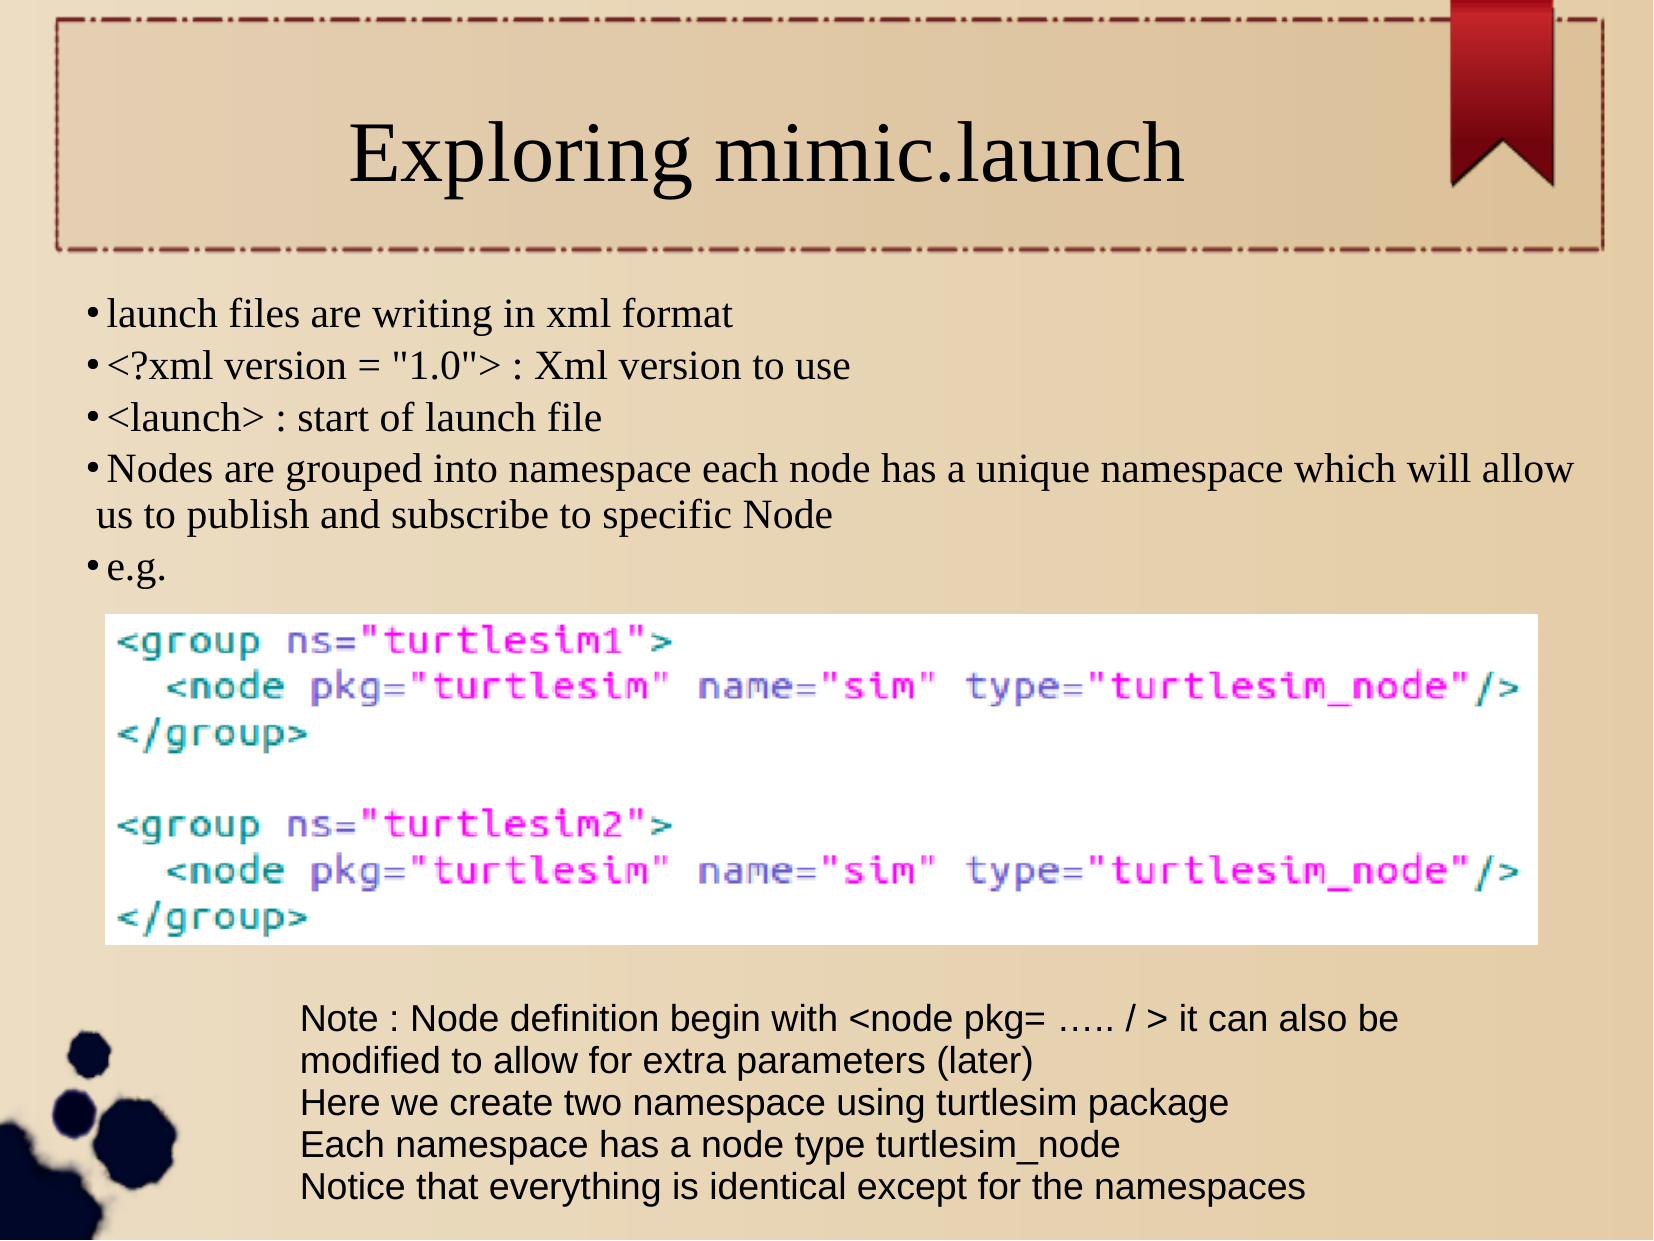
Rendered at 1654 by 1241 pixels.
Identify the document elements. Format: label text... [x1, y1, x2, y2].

list launch files are writing in xml format <?xml version = "1.0"> : Xml version to use <launch> : start of launch file Nodes are grouped into namespace each node has a unique namespace which will allow us to publish and subscribe to specific Node e.g. [82, 290, 1591, 601]
title Exploring mimic.launch [82, 49, 1453, 257]
picture [0, 0, 1654, 1240]
text_box Note : Node definition begin with <node pkg= ….. / > it can also be modified to allow for extra parameters (later) Here we create two namespace using turtlesim package Each namespace has a node type turtlesim_node Notice that everything is identical except for the namespaces [285, 990, 1546, 1215]
